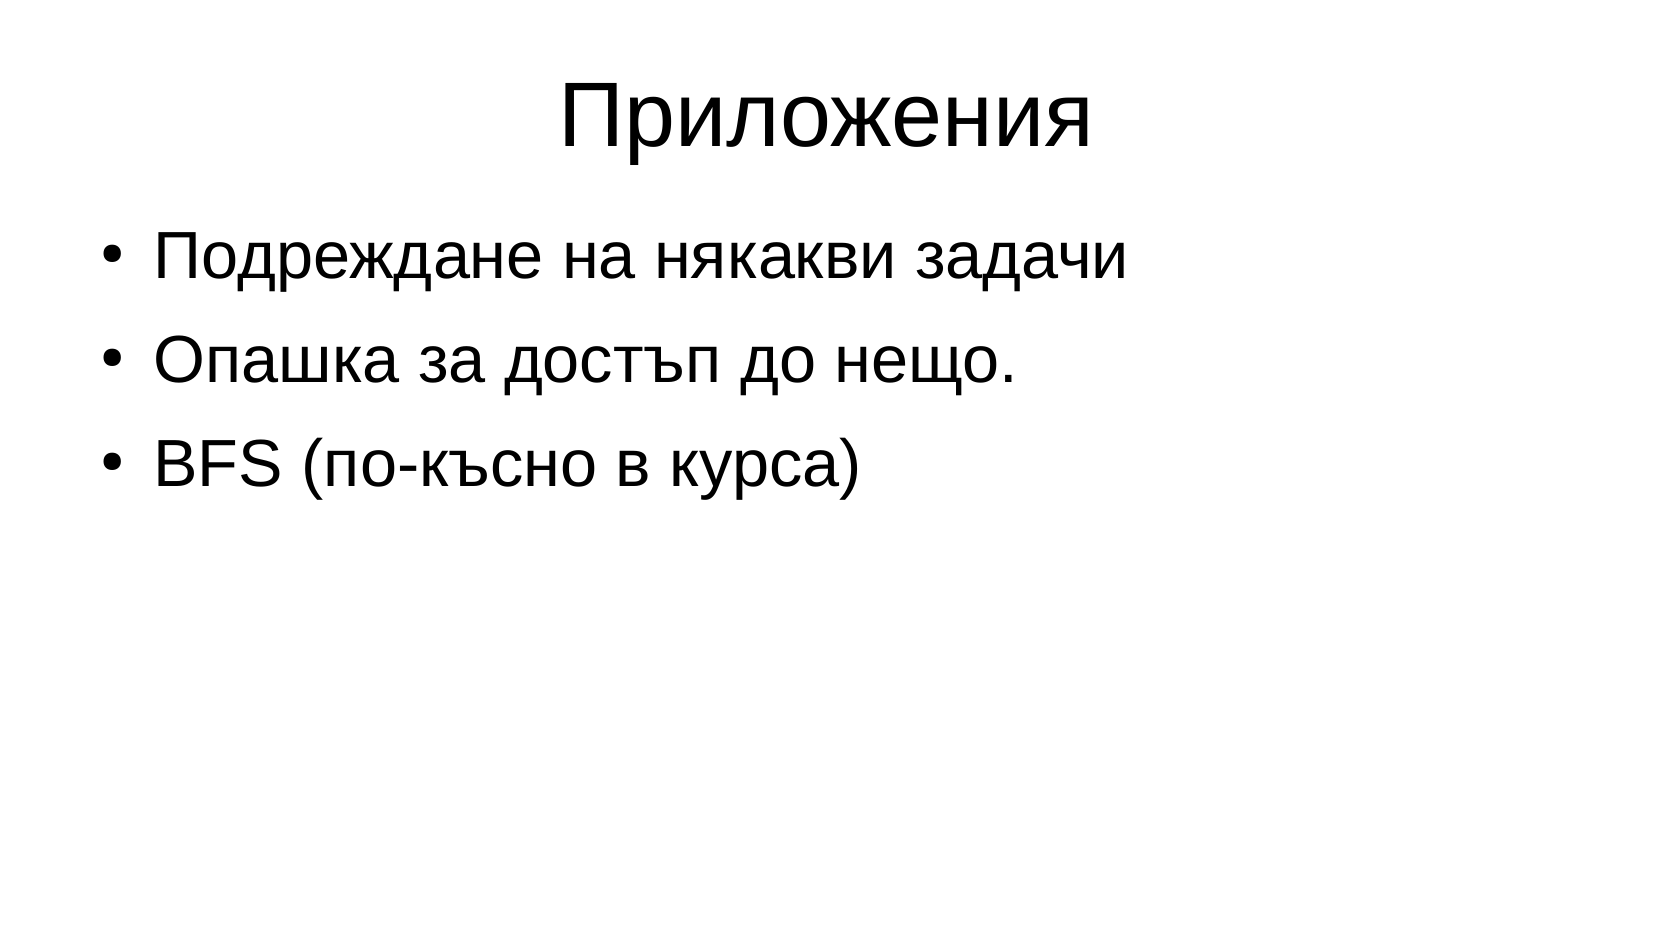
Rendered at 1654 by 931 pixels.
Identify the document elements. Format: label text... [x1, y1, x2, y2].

list Подреждане на някакви задачи Опашка за достъп до нещо. BFS (по-късно в курса) [82, 217, 1571, 758]
title Приложения [82, 37, 1571, 193]
